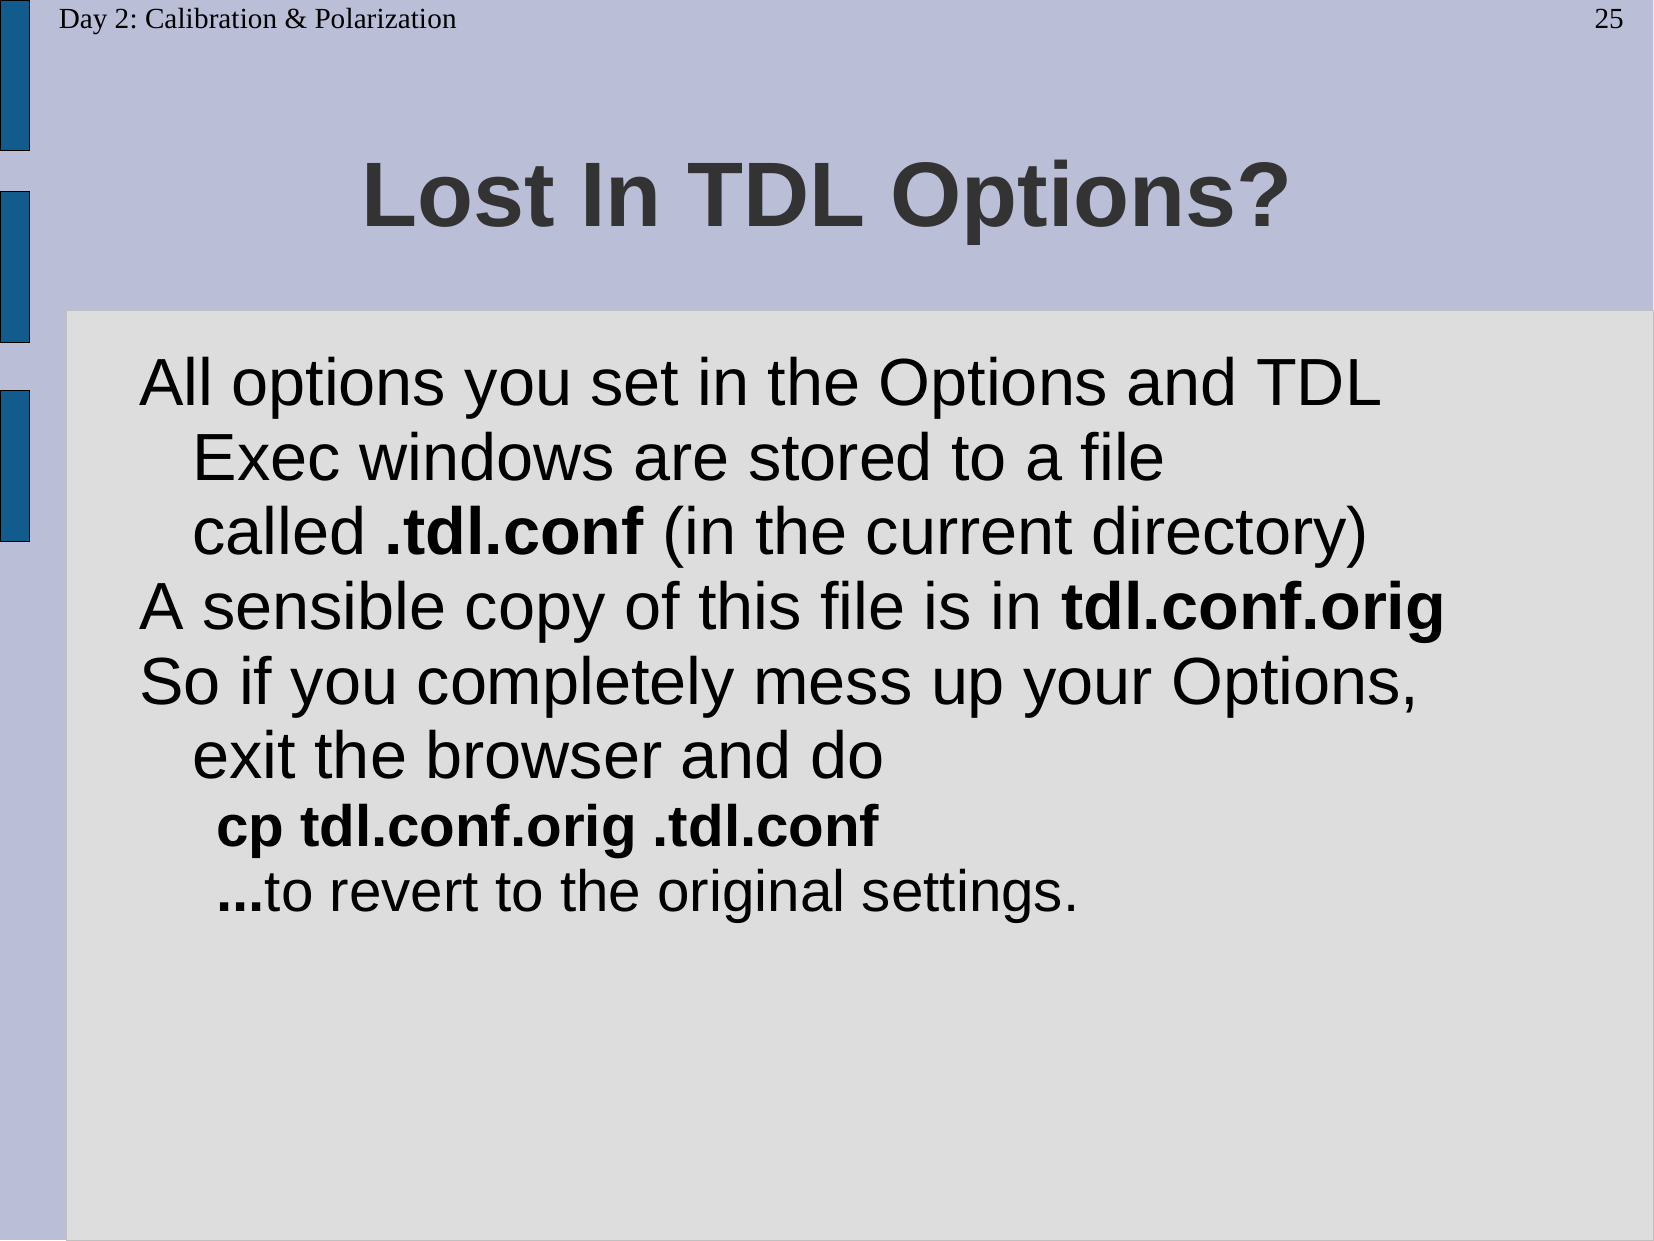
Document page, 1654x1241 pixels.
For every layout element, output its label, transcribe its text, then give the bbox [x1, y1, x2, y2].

title Lost In TDL Options? [121, 98, 1534, 291]
list All options you set in the Options and TDL Exec windows are stored to a file called .tdl.conf (in the current directory) A sensible copy of this file is in tdl.conf.orig So if you completely mess up your Options, exit the browser and do cp tdl.conf.orig .tdl.conf ...to revert to the original settings. [121, 344, 1534, 1112]
